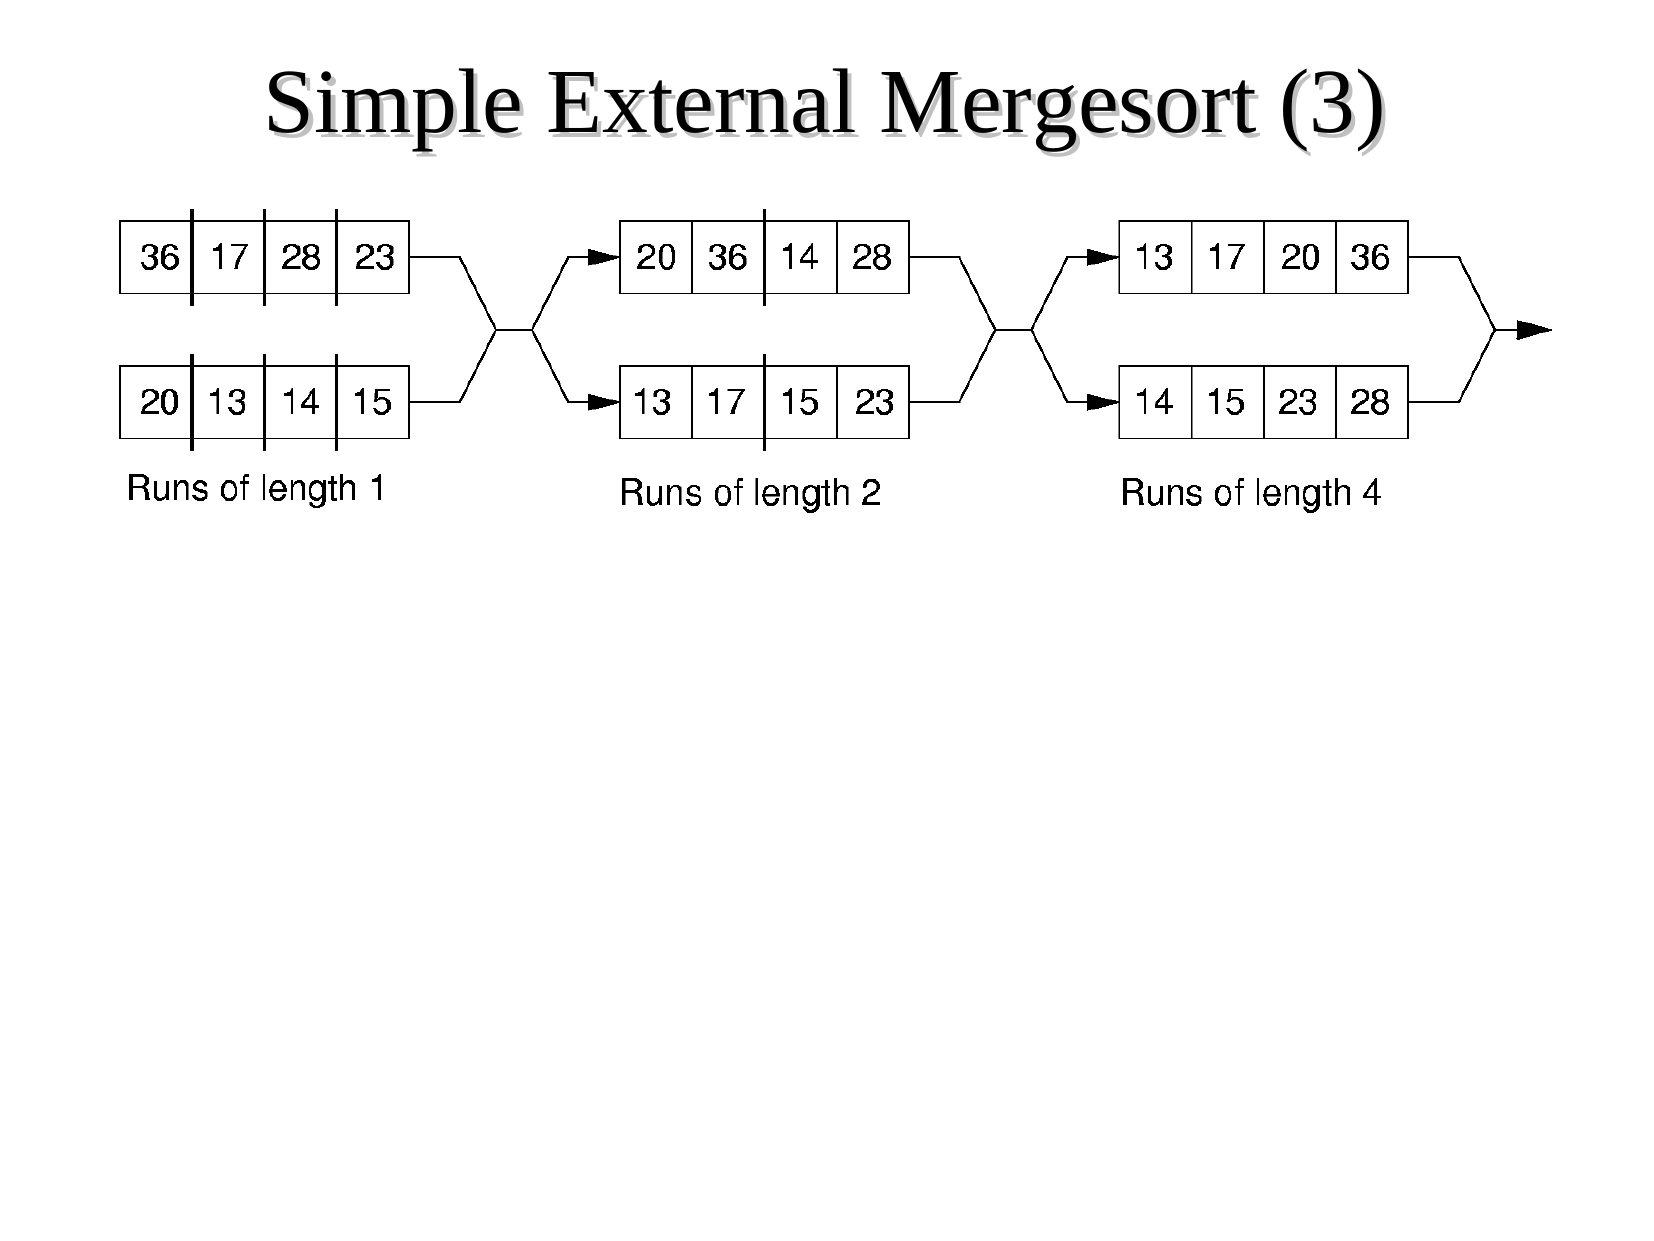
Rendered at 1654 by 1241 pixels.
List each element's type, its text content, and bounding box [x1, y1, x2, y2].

picture [82, 179, 1578, 549]
title Simple External Mergesort (3) [82, 27, 1570, 166]
